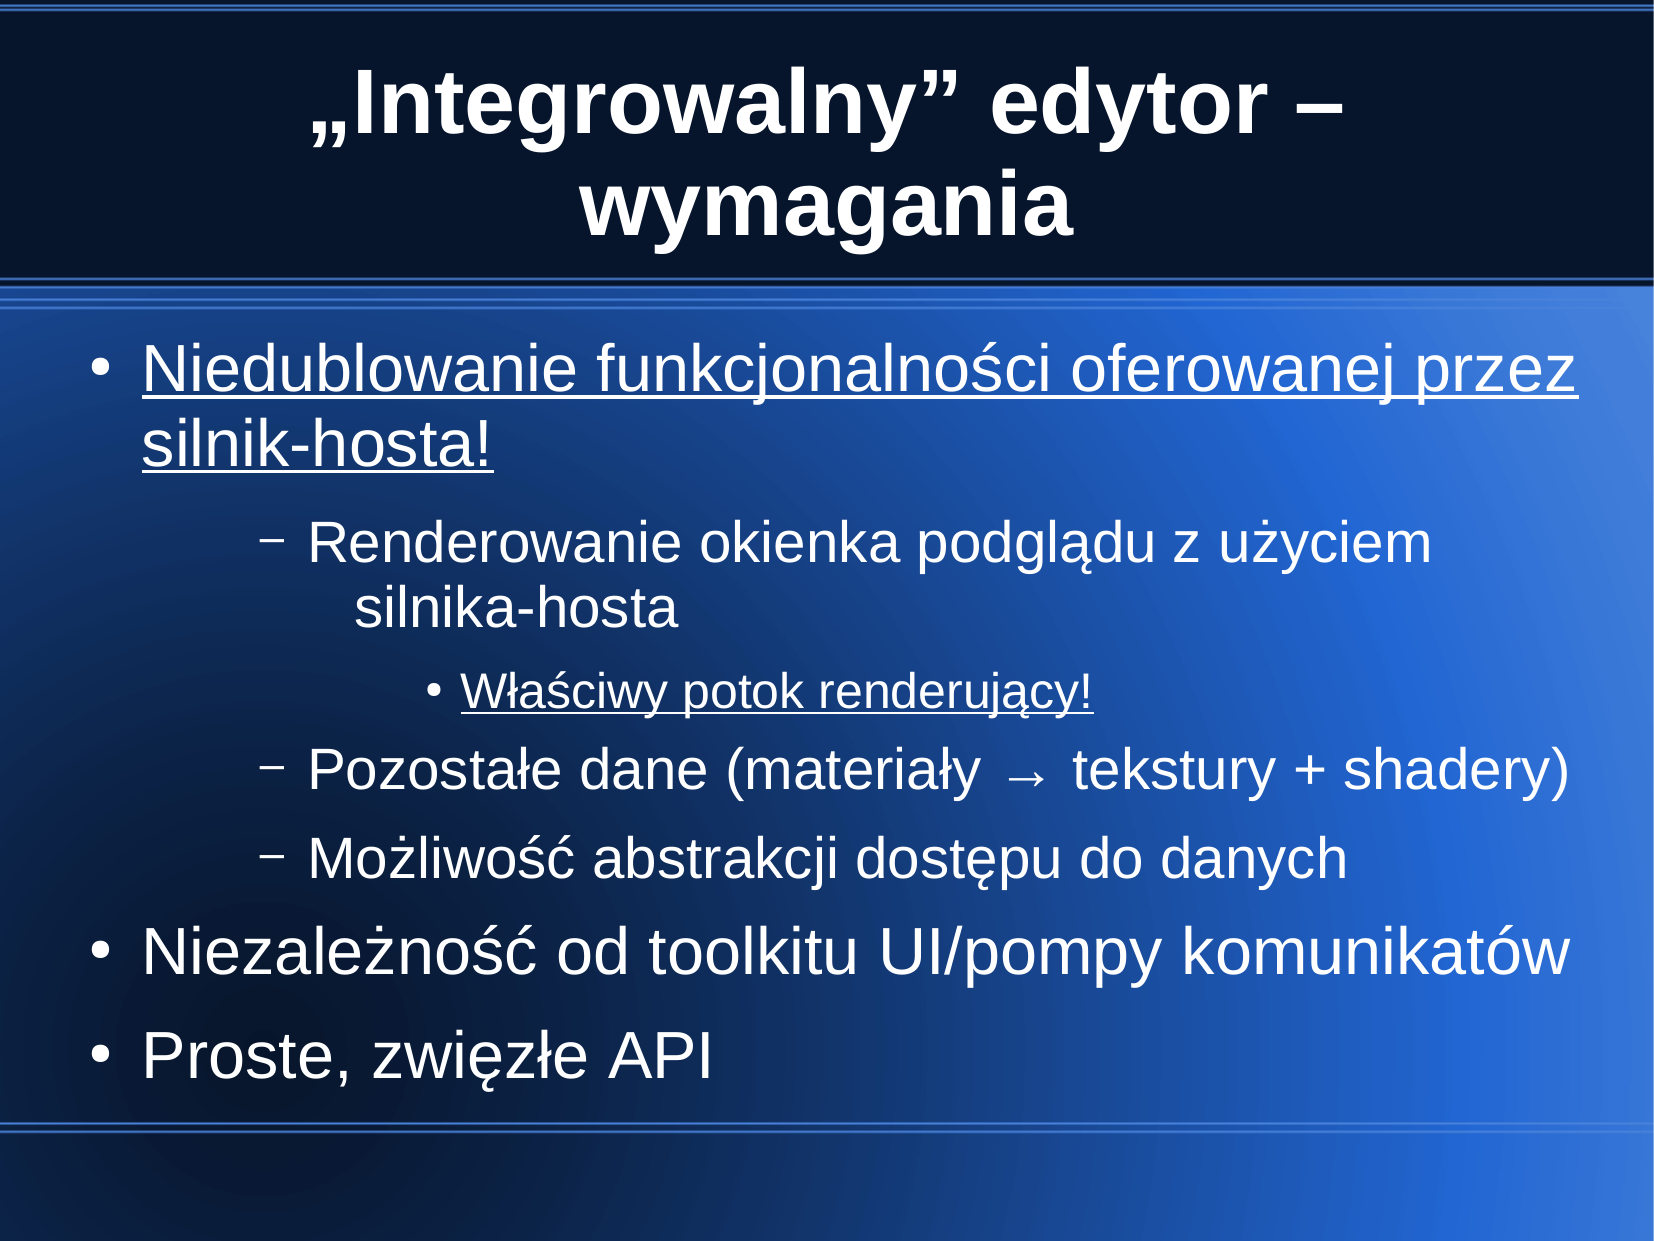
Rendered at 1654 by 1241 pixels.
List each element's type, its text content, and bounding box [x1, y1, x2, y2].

picture [0, 0, 1654, 1241]
list Niedublowanie funkcjonalności oferowanej przez silnik-hosta! Renderowanie okienka podglądu z użyciem silnika-hosta Właściwy potok renderujący! Pozostałe dane (materiały → tekstury + shadery) Możliwość abstrakcji dostępu do danych Niezależność od toolkitu UI/pompy komunikatów Proste, zwięzłe API [70, 330, 1583, 1094]
title „Integrowalny” edytor – wymagania [82, 49, 1571, 257]
